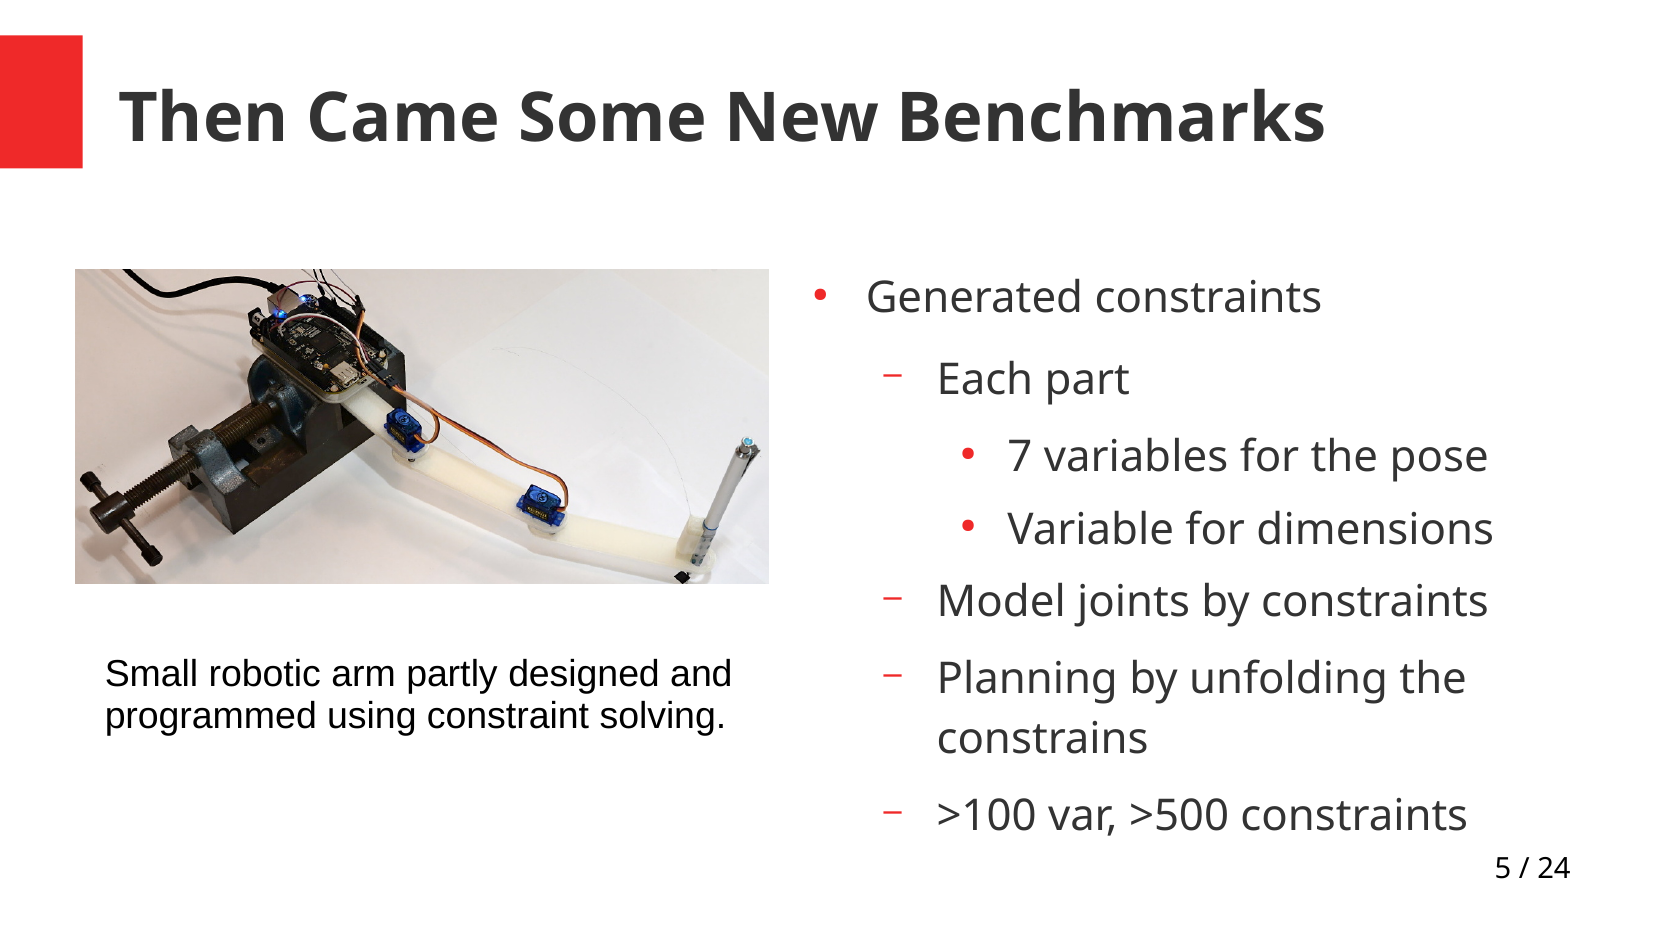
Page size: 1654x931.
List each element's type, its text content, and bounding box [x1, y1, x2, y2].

picture [75, 269, 769, 584]
title Then Came Some New Benchmarks [118, 37, 1571, 193]
text_box Small robotic arm partly designed and programmed using constraint solving. [90, 645, 751, 826]
list Generated constraints Each part 7 variables for the pose Variable for dimensions Model joints by constraints Planning by unfolding the constrains >100 var, >500 constraints [795, 265, 1621, 806]
